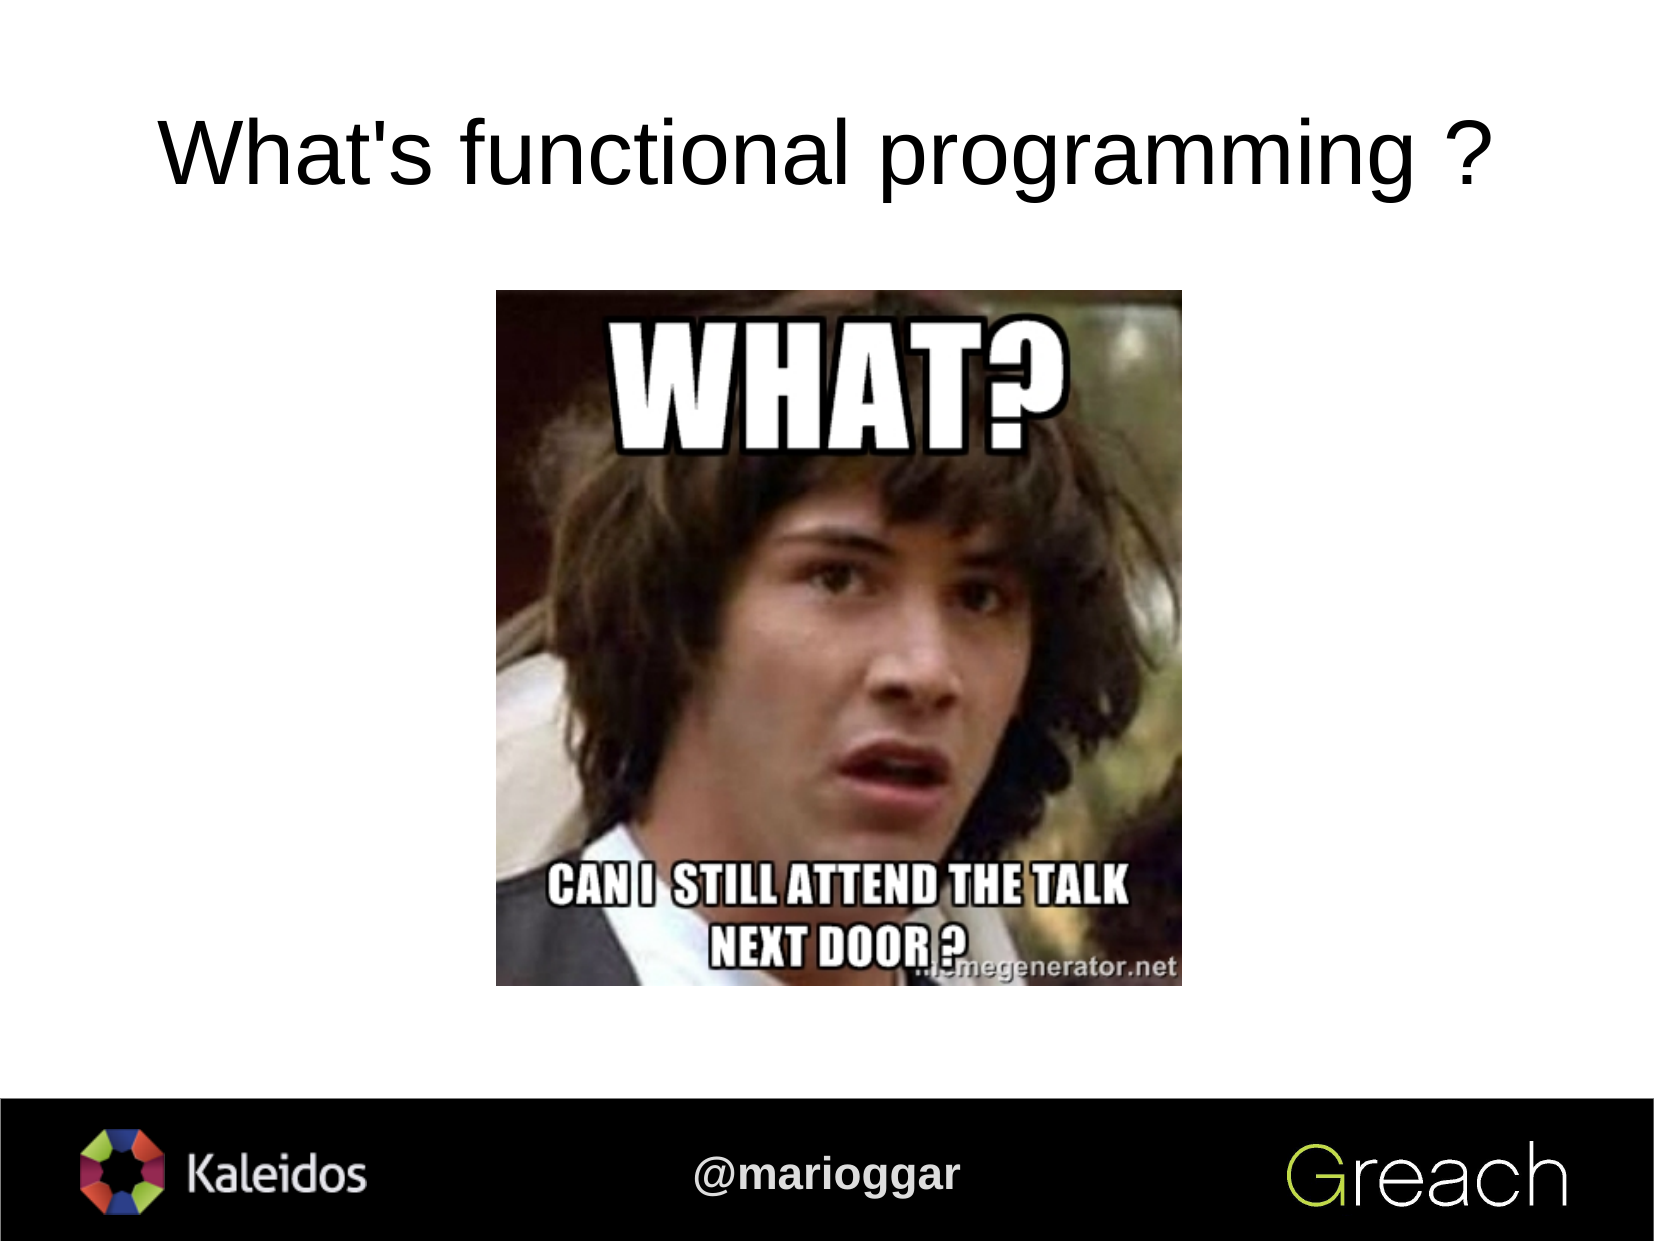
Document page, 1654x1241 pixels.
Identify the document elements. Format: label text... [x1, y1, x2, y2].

picture [496, 290, 1182, 986]
picture [1287, 1141, 1571, 1216]
picture [80, 1129, 367, 1215]
title What's functional programming ? [82, 49, 1571, 257]
